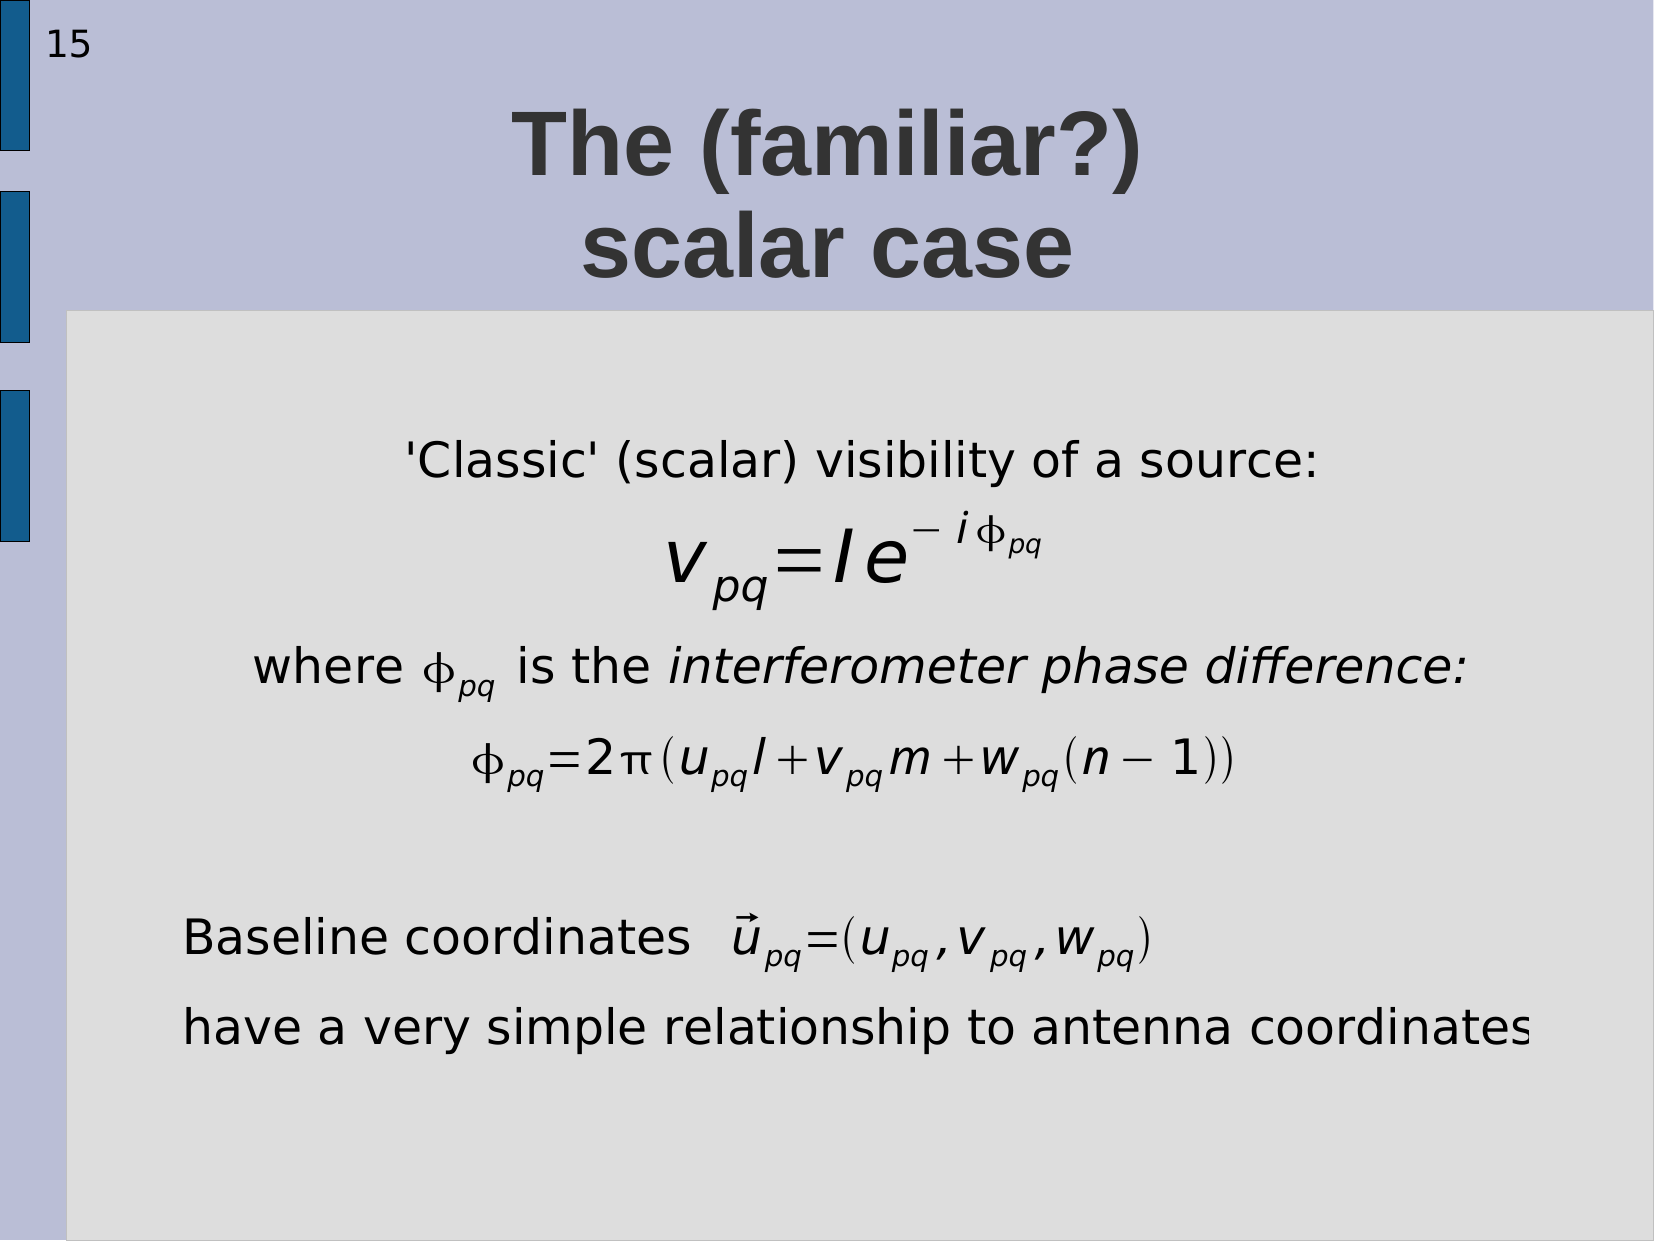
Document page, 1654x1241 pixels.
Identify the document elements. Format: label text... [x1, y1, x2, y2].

text_box <number> [32, 15, 267, 89]
chart [176, 410, 1529, 1152]
title The (familiar?) scalar case [121, 87, 1534, 302]
